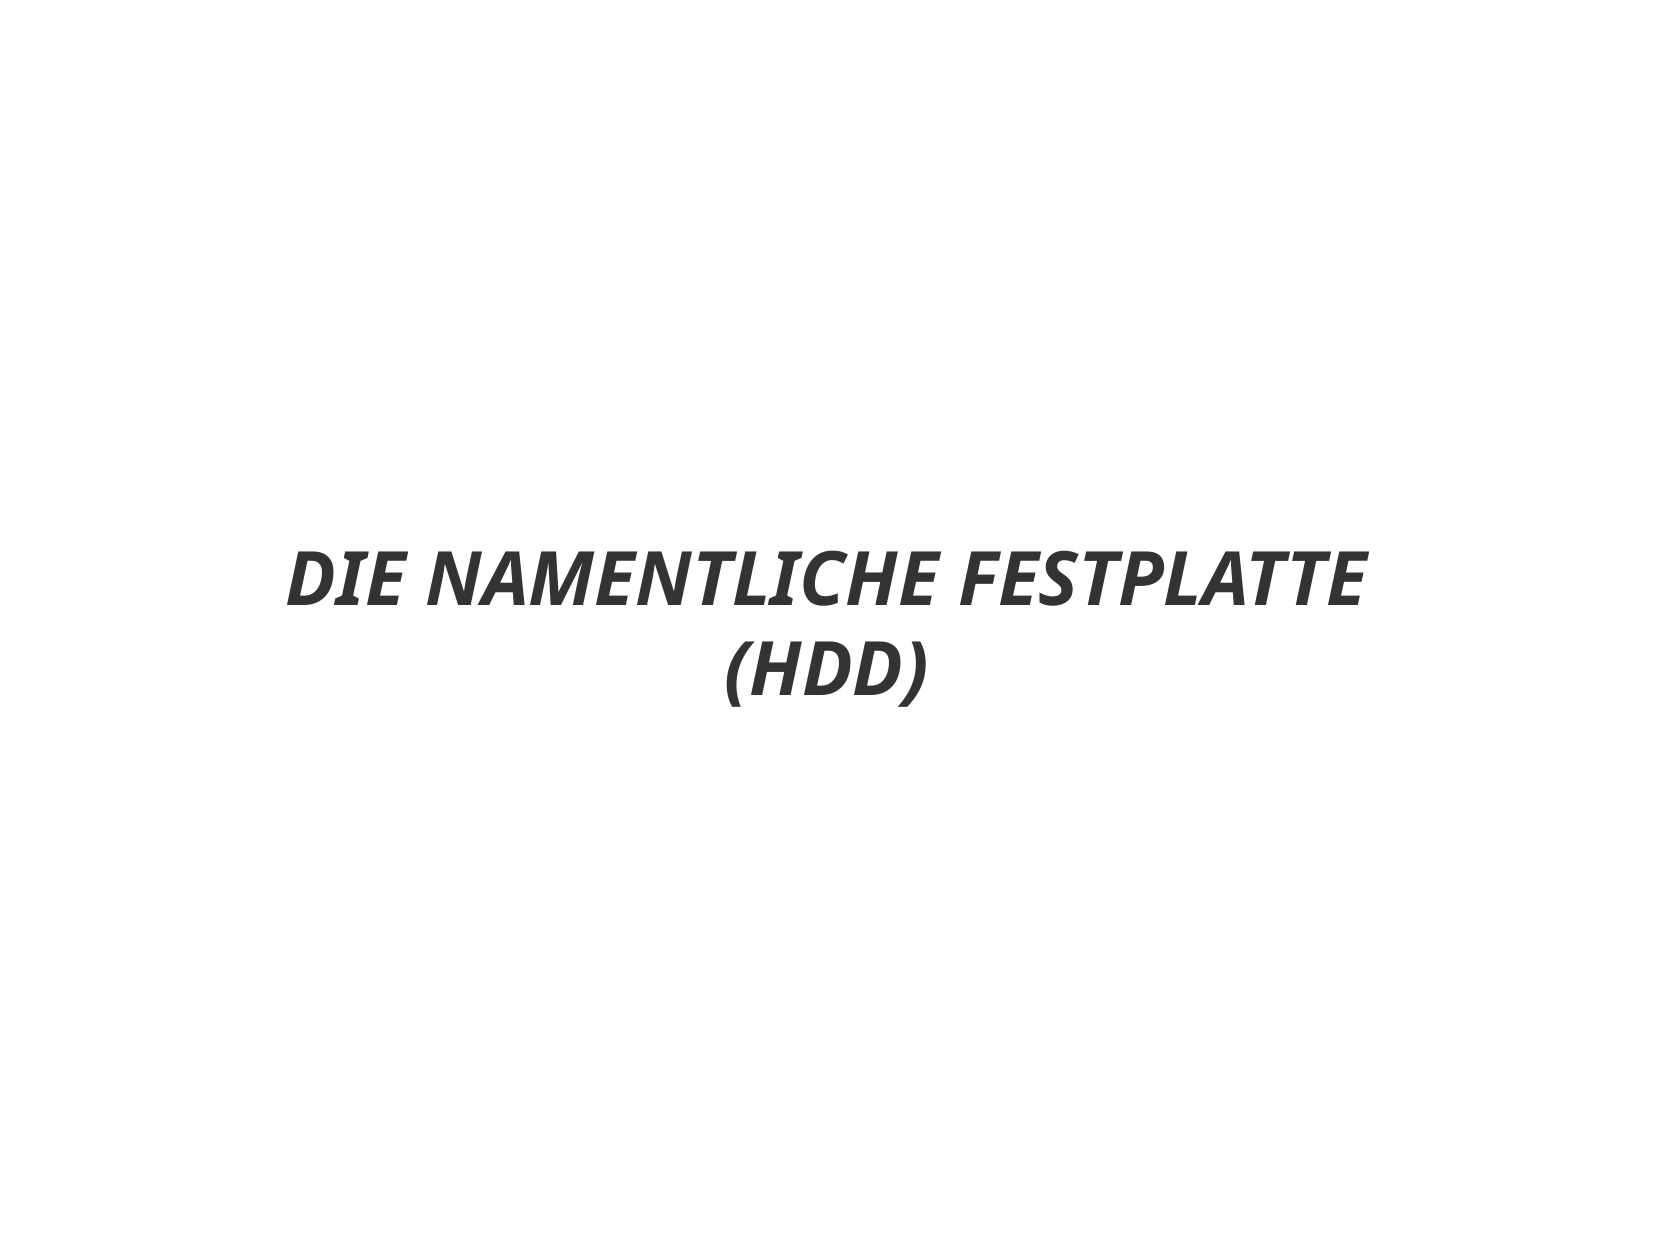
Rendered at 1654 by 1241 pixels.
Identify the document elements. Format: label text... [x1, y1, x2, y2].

text_box DIE NAMENTLICHE FESTPLATTE (HDD) [82, 140, 1571, 1101]
